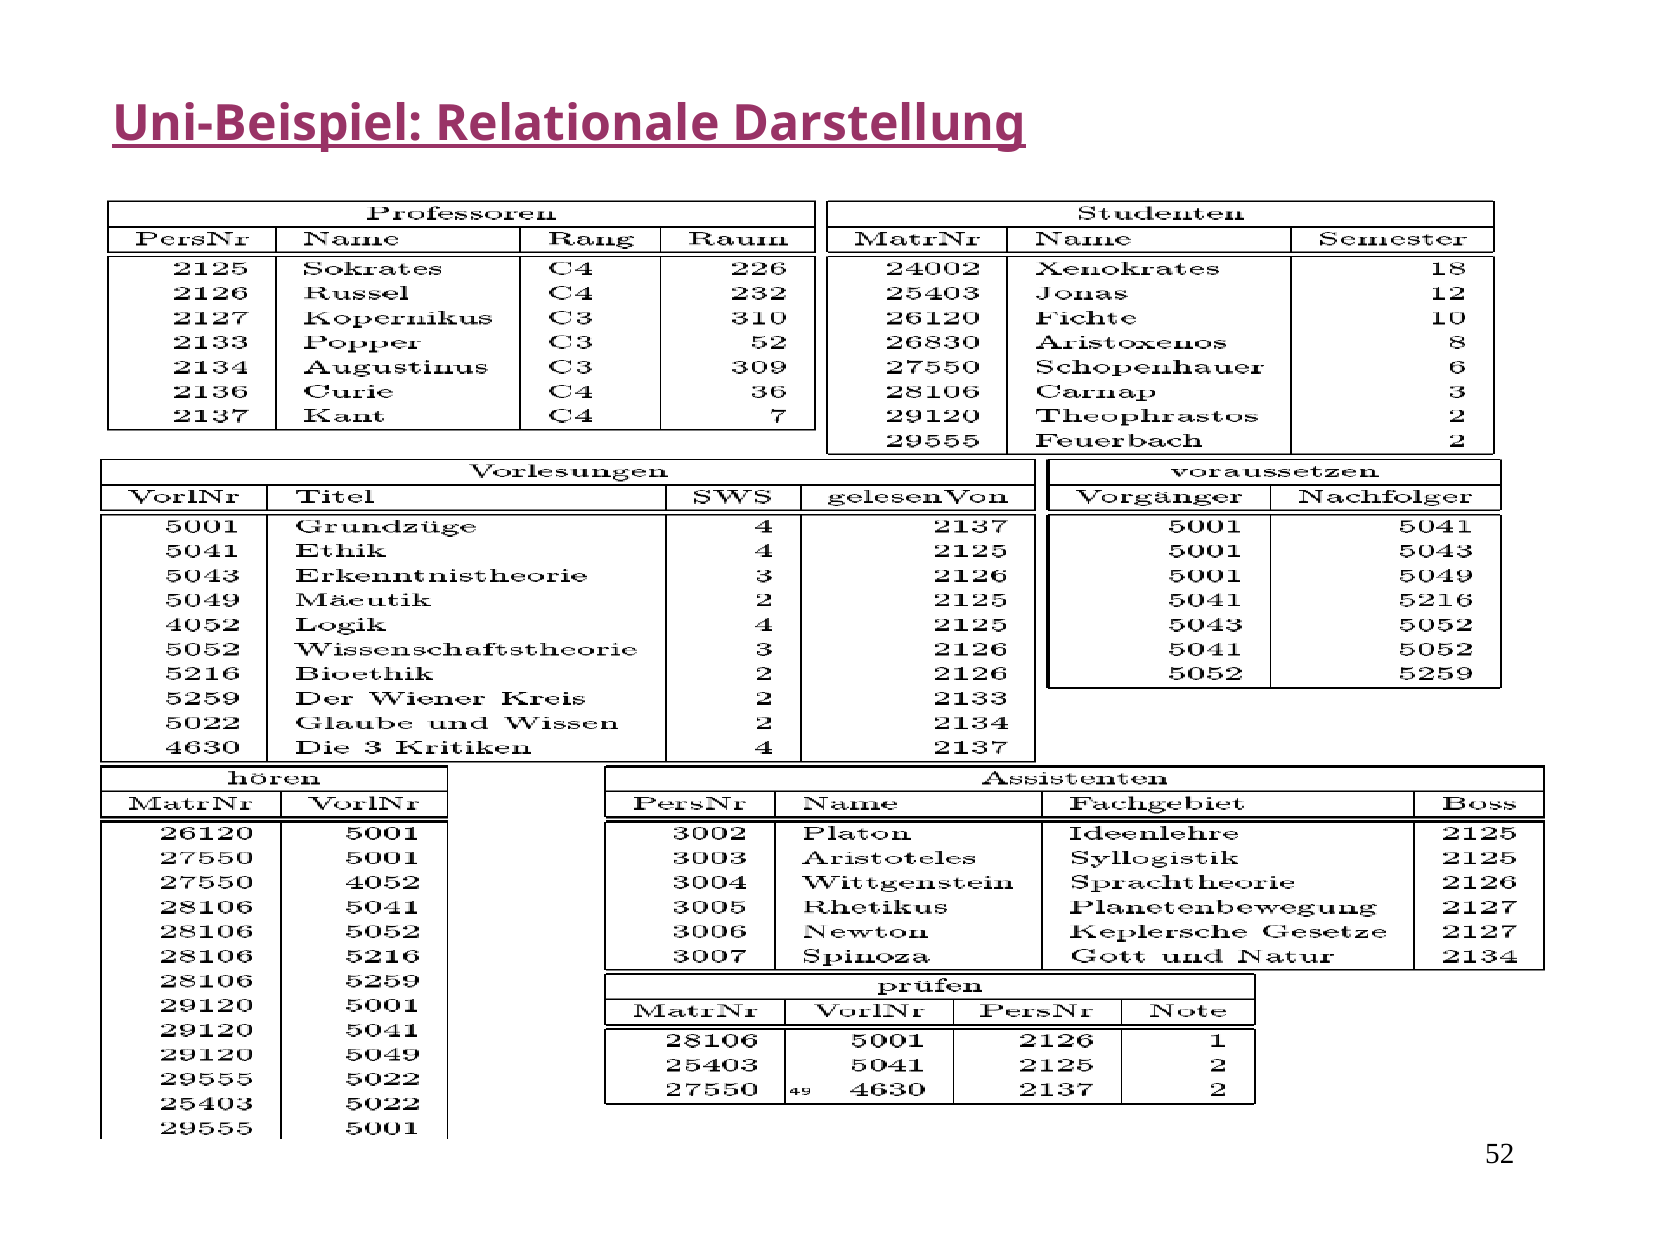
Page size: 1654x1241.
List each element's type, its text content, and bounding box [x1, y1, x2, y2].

title Uni-Beispiel: Relationale Darstellung [97, 45, 1504, 195]
picture [97, 195, 1563, 1140]
